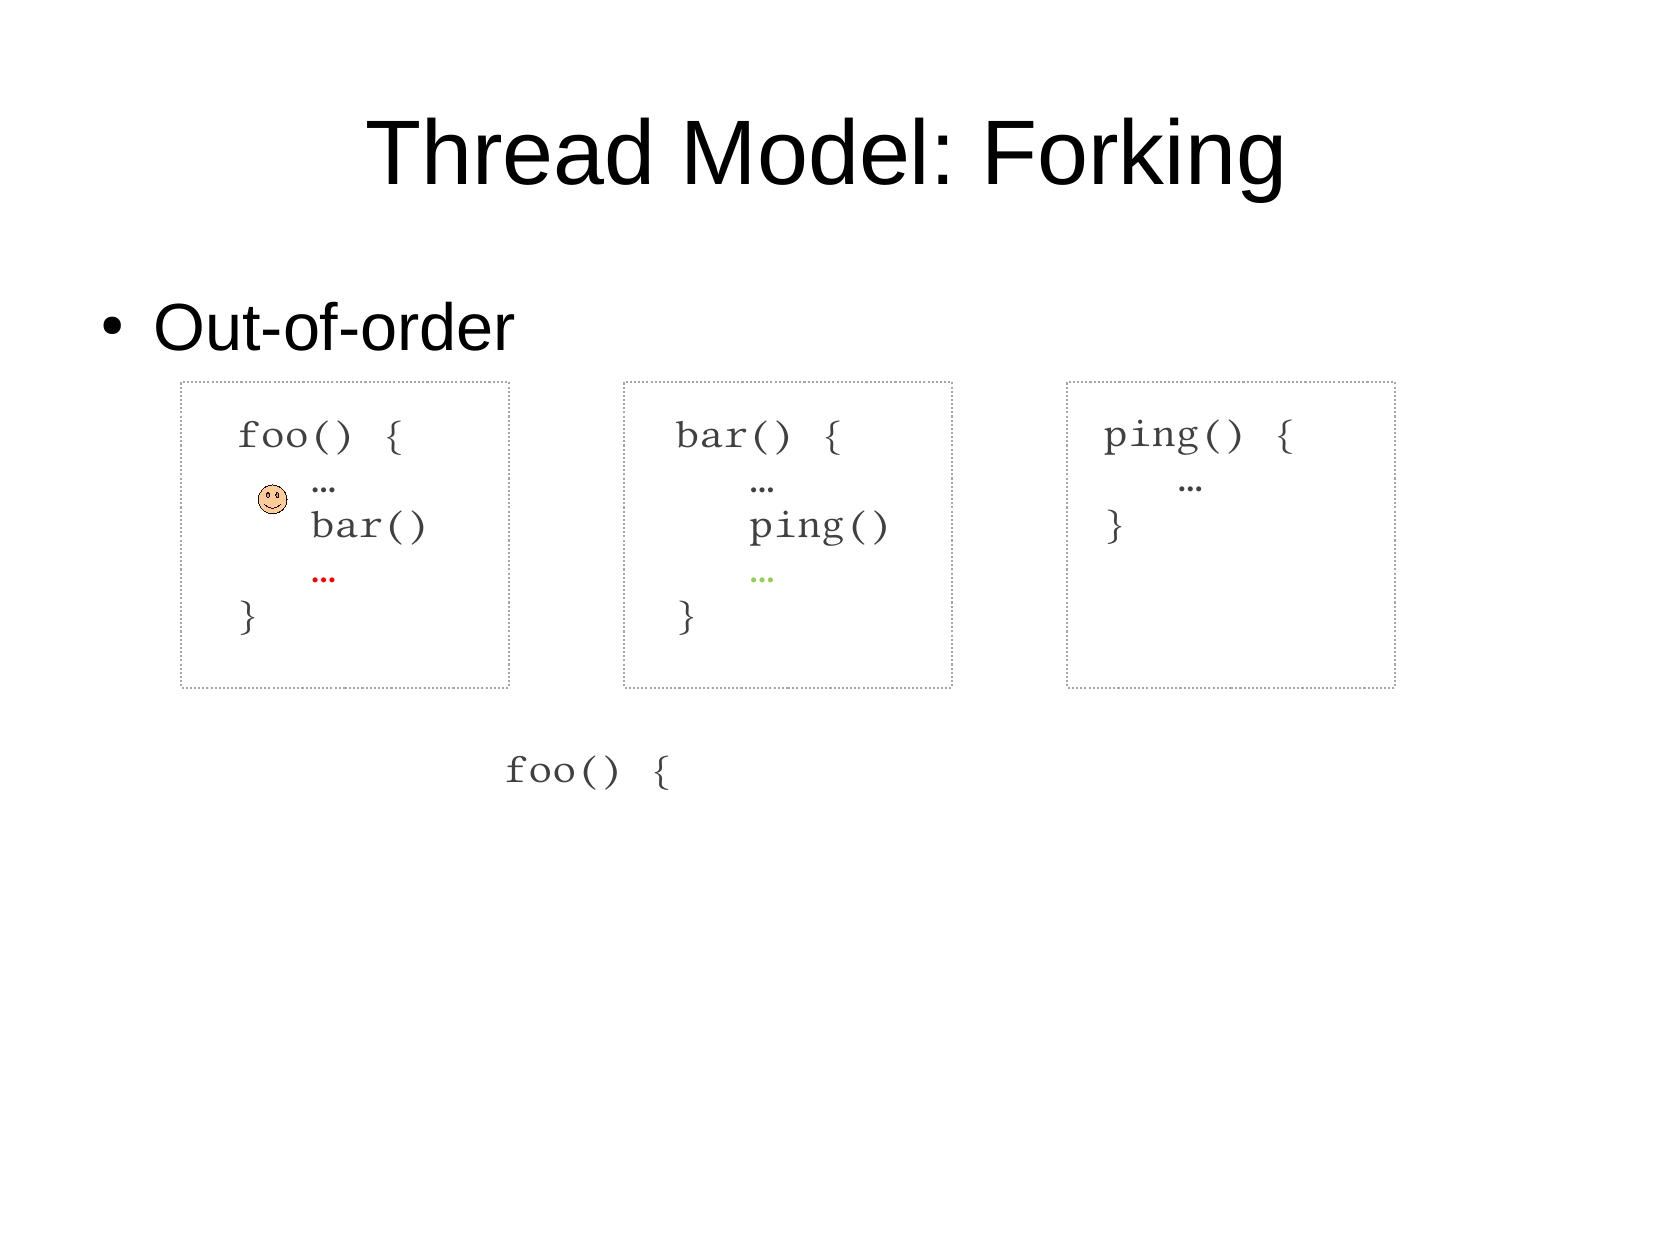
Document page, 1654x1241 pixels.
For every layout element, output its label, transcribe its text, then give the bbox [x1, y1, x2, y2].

text_box bar() { … ping() … } [660, 402, 909, 643]
text_box [258, 484, 288, 514]
text_box ping() { … } [1089, 401, 1311, 552]
text_box foo() { [489, 737, 688, 798]
text_box foo() { … bar() … } [222, 402, 446, 643]
list Out-of-order [82, 290, 1571, 1010]
title Thread Model: Forking [82, 49, 1571, 257]
